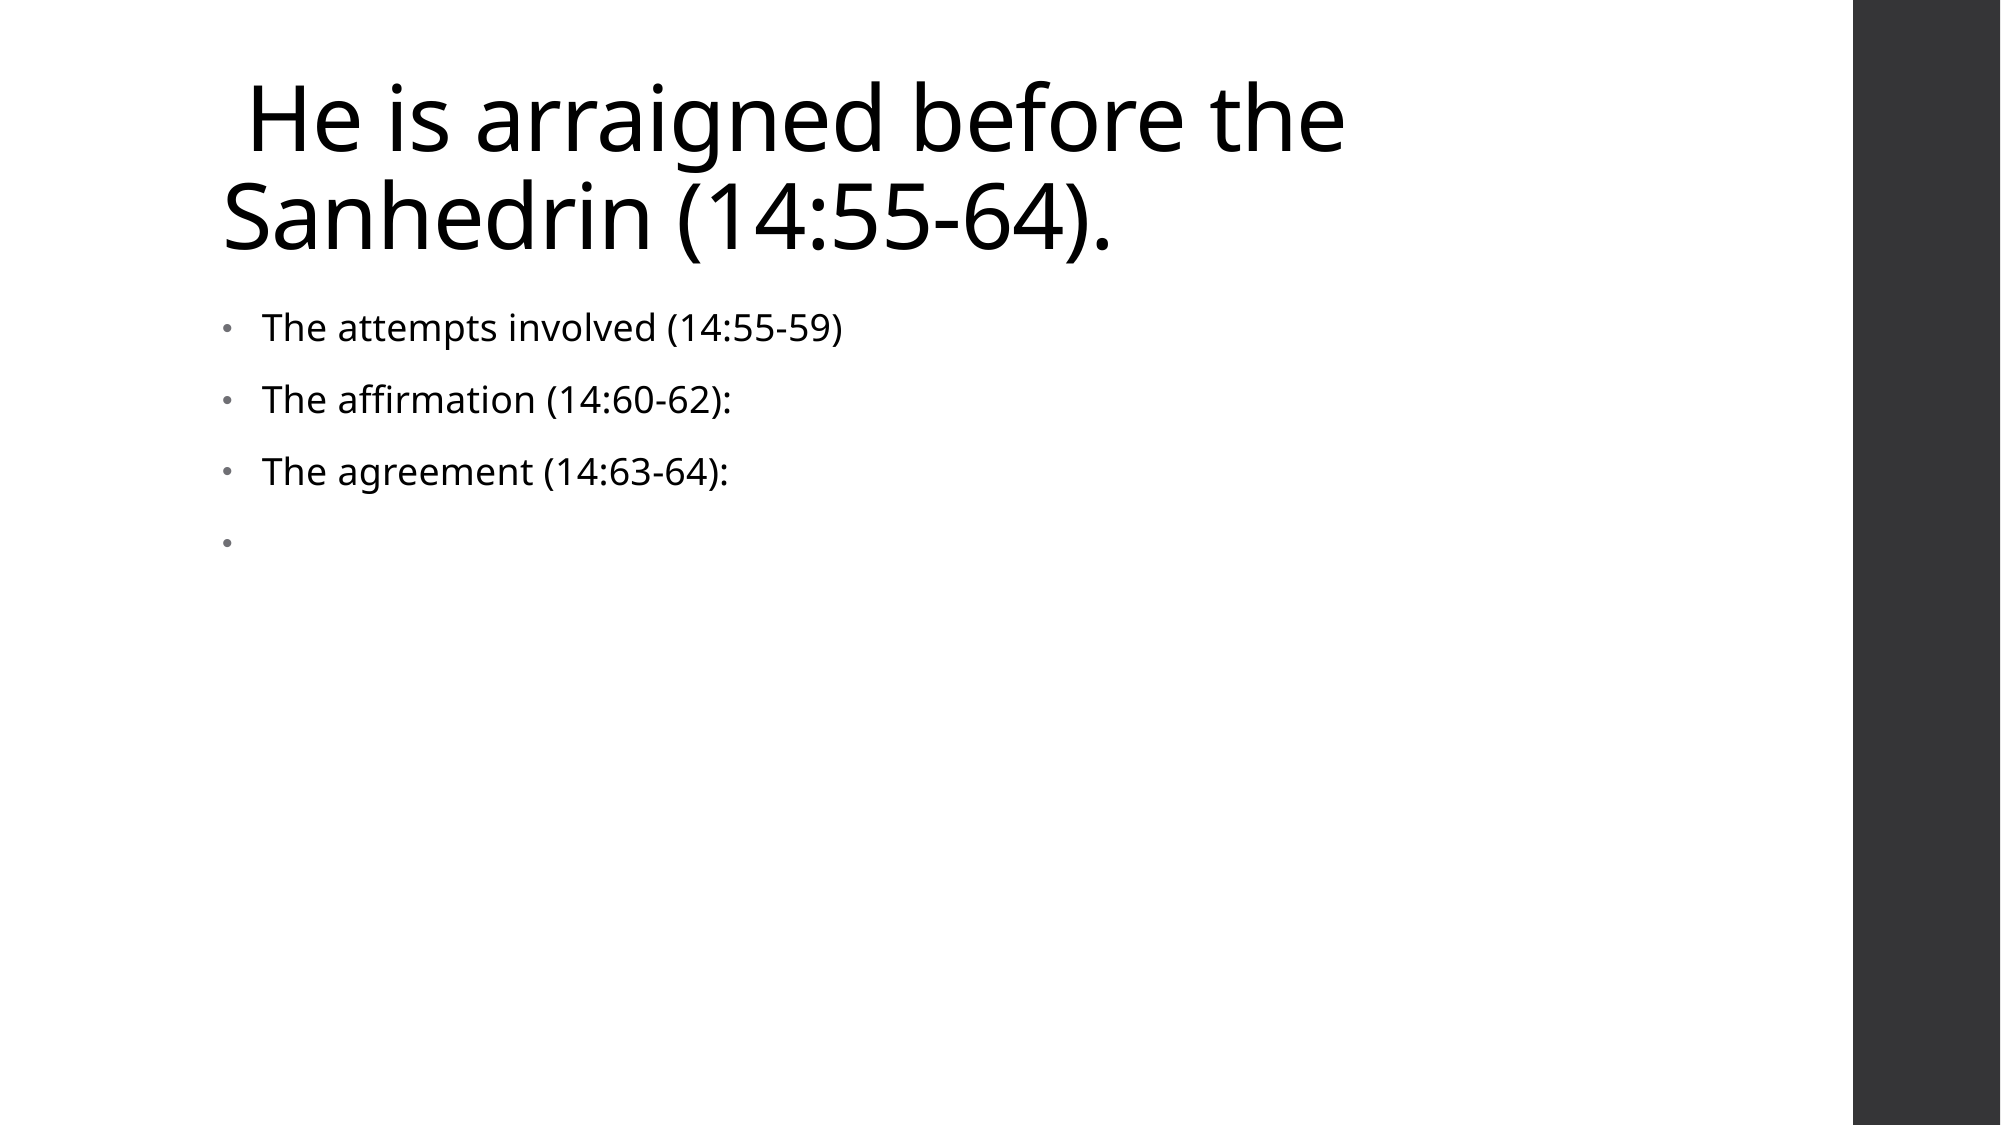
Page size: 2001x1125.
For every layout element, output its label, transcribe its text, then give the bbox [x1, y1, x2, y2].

list The attempts involved (14:55-59) The affirmation (14:60-62): The agreement (14:63-64): [206, 299, 1617, 1014]
title He is arraigned before the Sanhedrin (14:55-64). [206, 60, 1797, 278]
